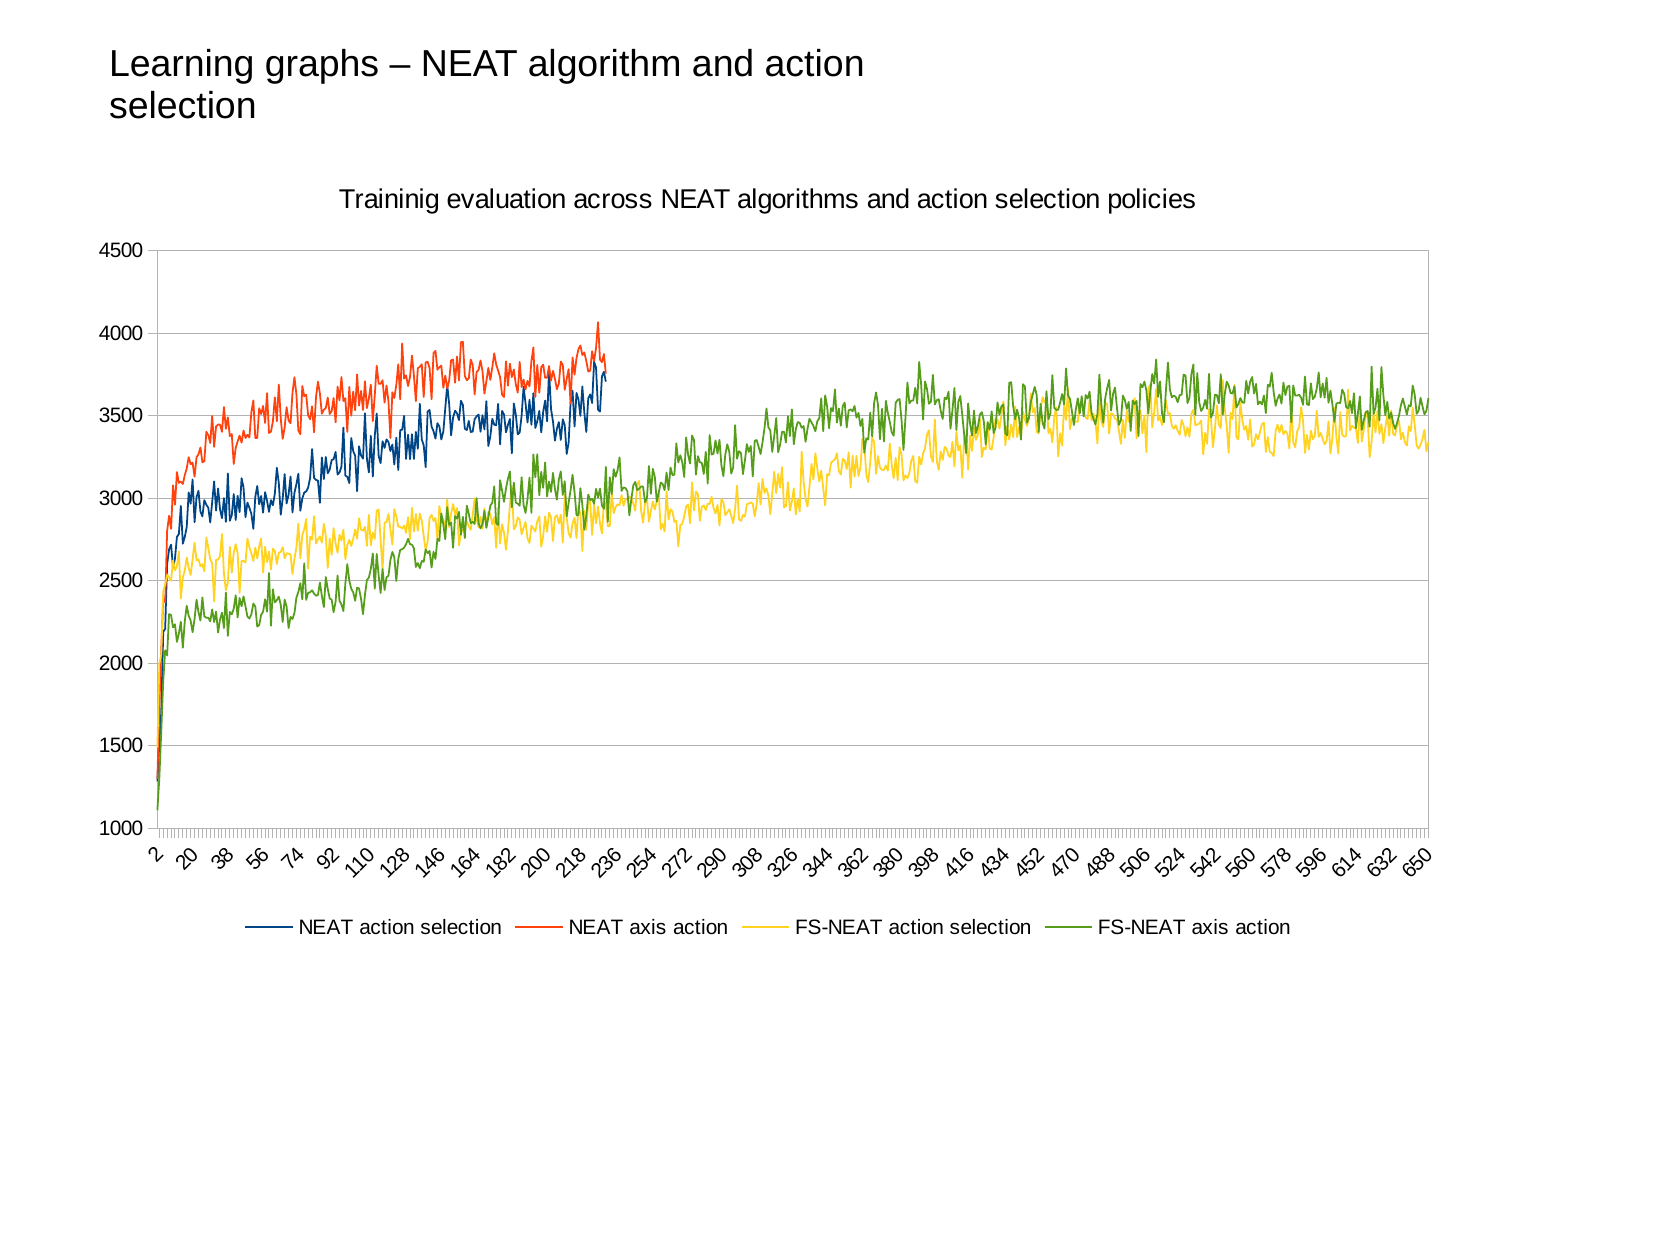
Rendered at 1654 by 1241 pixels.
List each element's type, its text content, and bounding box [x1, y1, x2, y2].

chart [70, 153, 1465, 945]
text_box Learning graphs – NEAT algorithm and action selection [94, 35, 886, 135]
